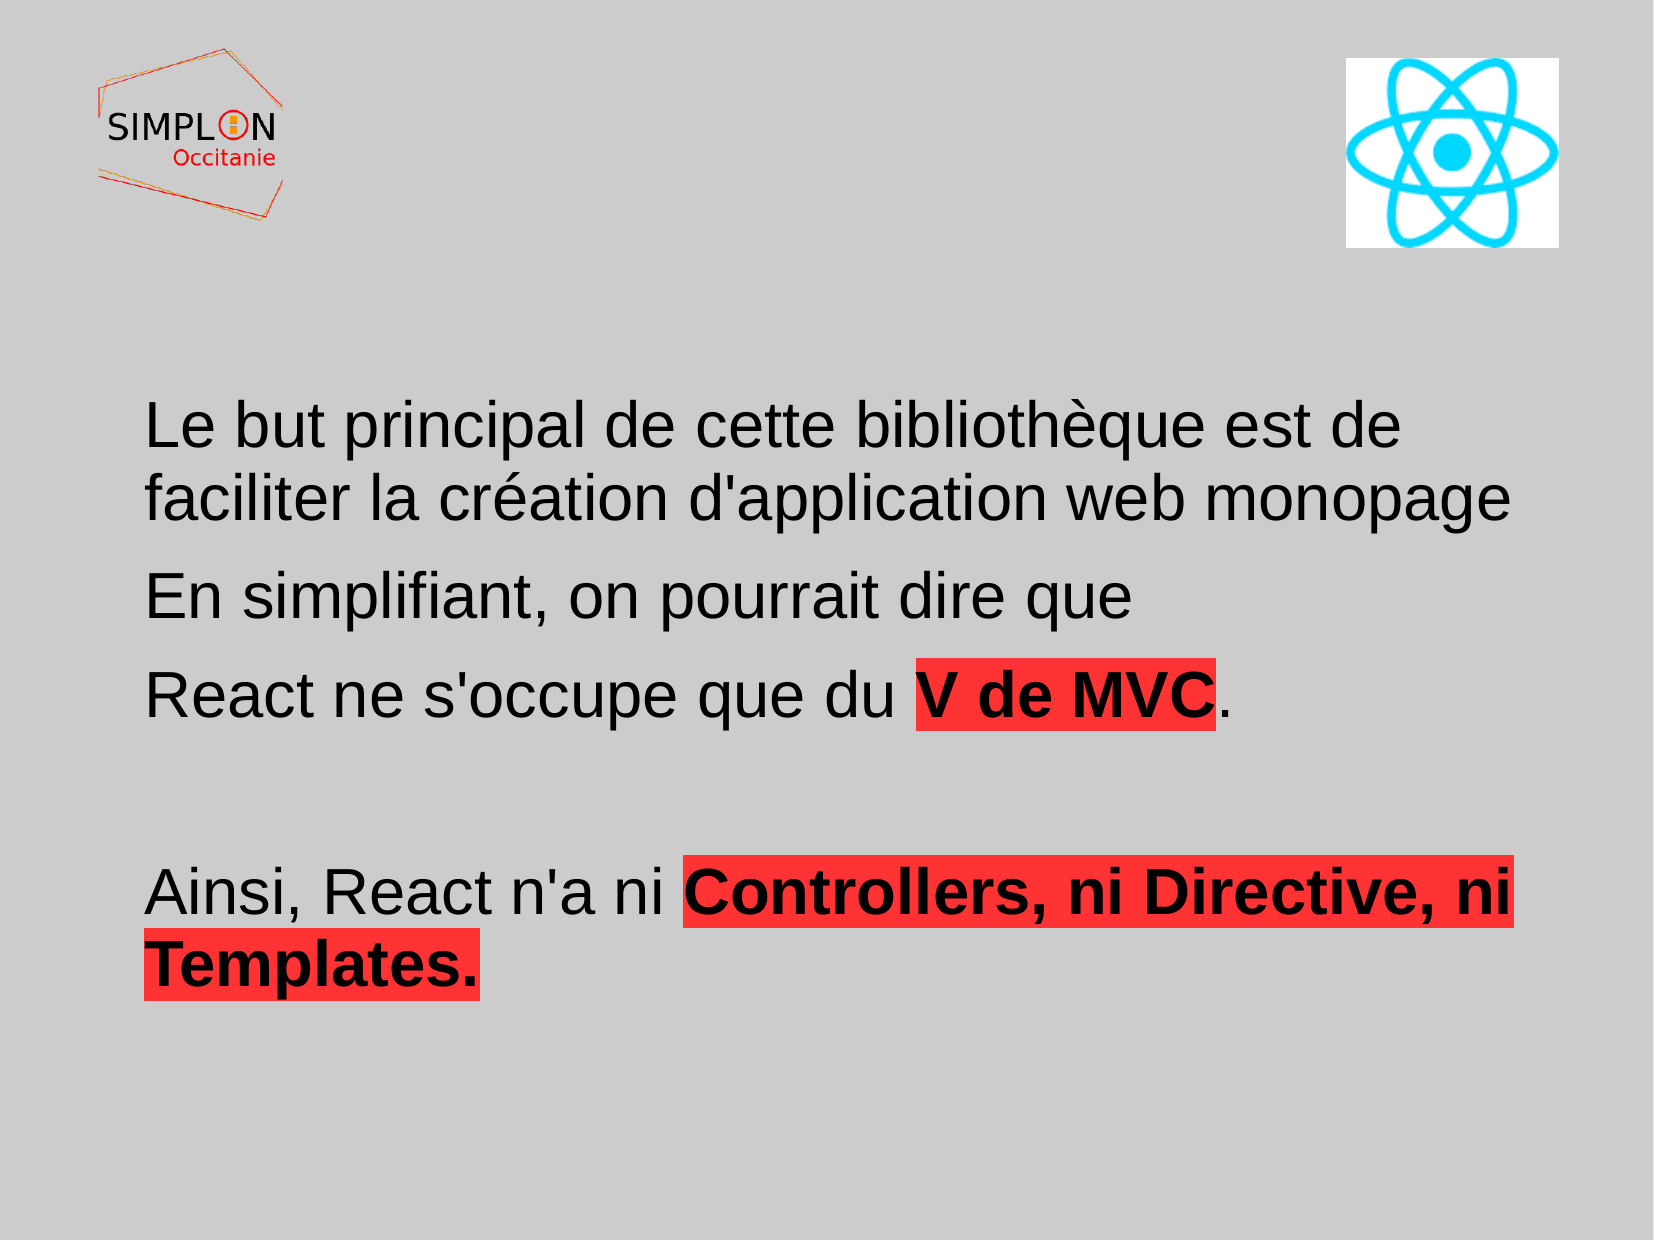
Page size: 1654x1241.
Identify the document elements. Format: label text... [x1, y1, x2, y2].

list Le but principal de cette bibliothèque est de faciliter la création d'application web monopage En simplifiant, on pourrait dire que React ne s'occupe que du V de MVC. Ainsi, React n'a ni Controllers, ni Directive, ni Templates. [82, 290, 1571, 1010]
picture [1346, 58, 1559, 249]
picture [98, 48, 283, 221]
